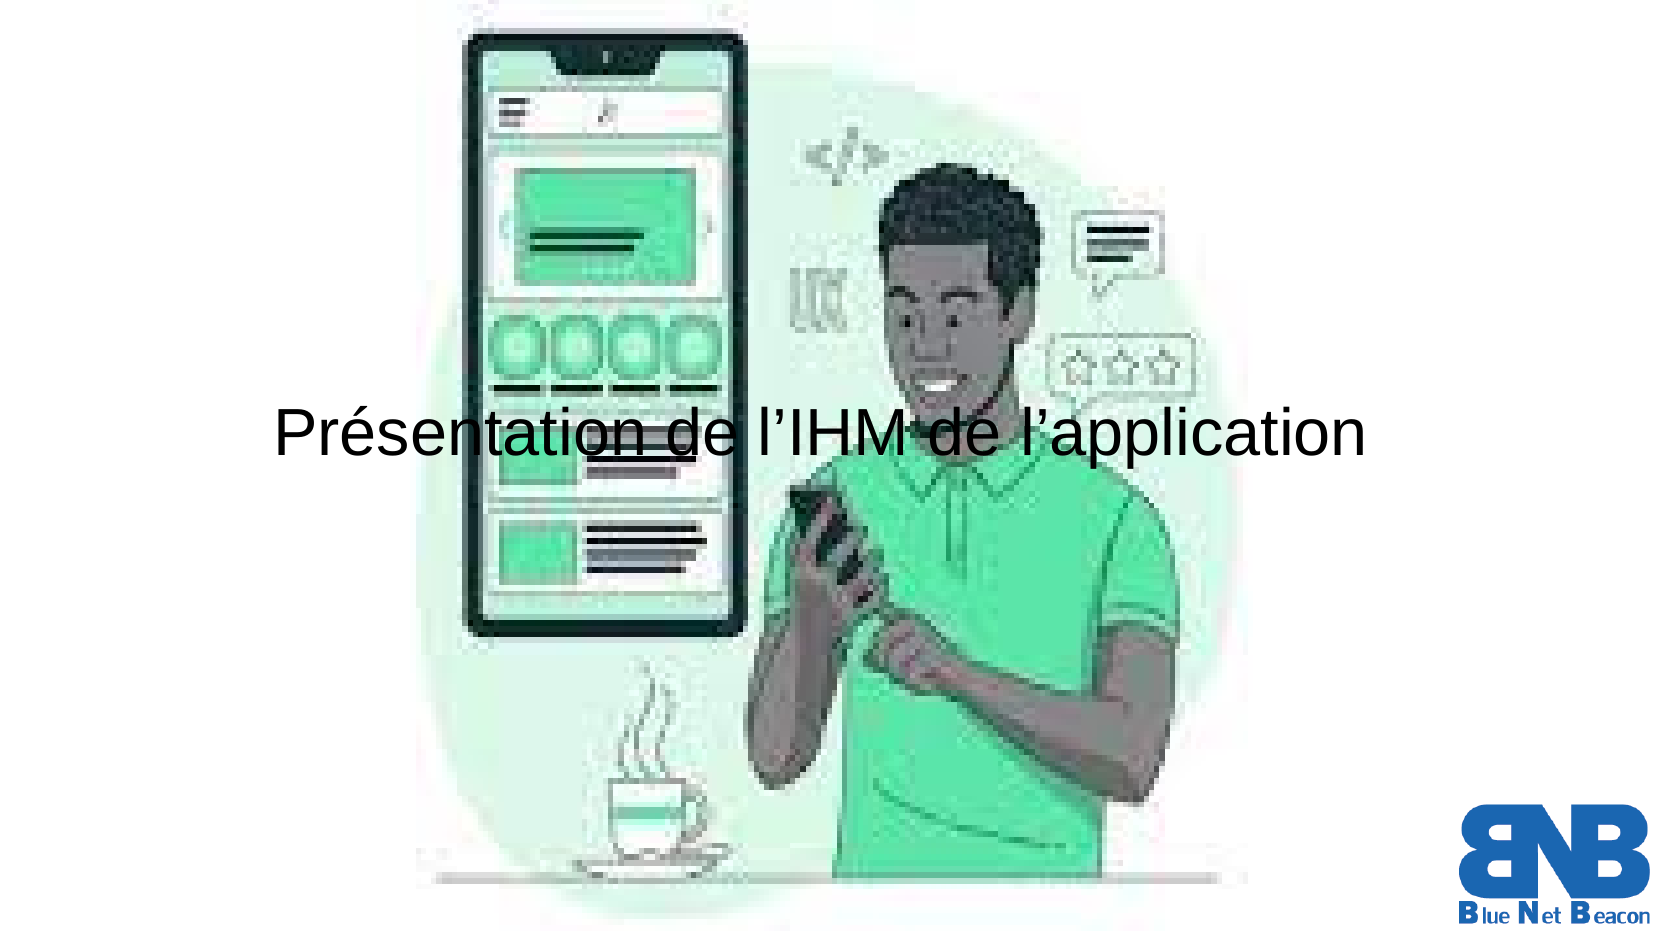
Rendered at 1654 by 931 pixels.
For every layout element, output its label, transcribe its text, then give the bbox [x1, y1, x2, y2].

picture [0, 0, 1654, 931]
title Présentation de l’IHM de l’application [76, 354, 1566, 510]
